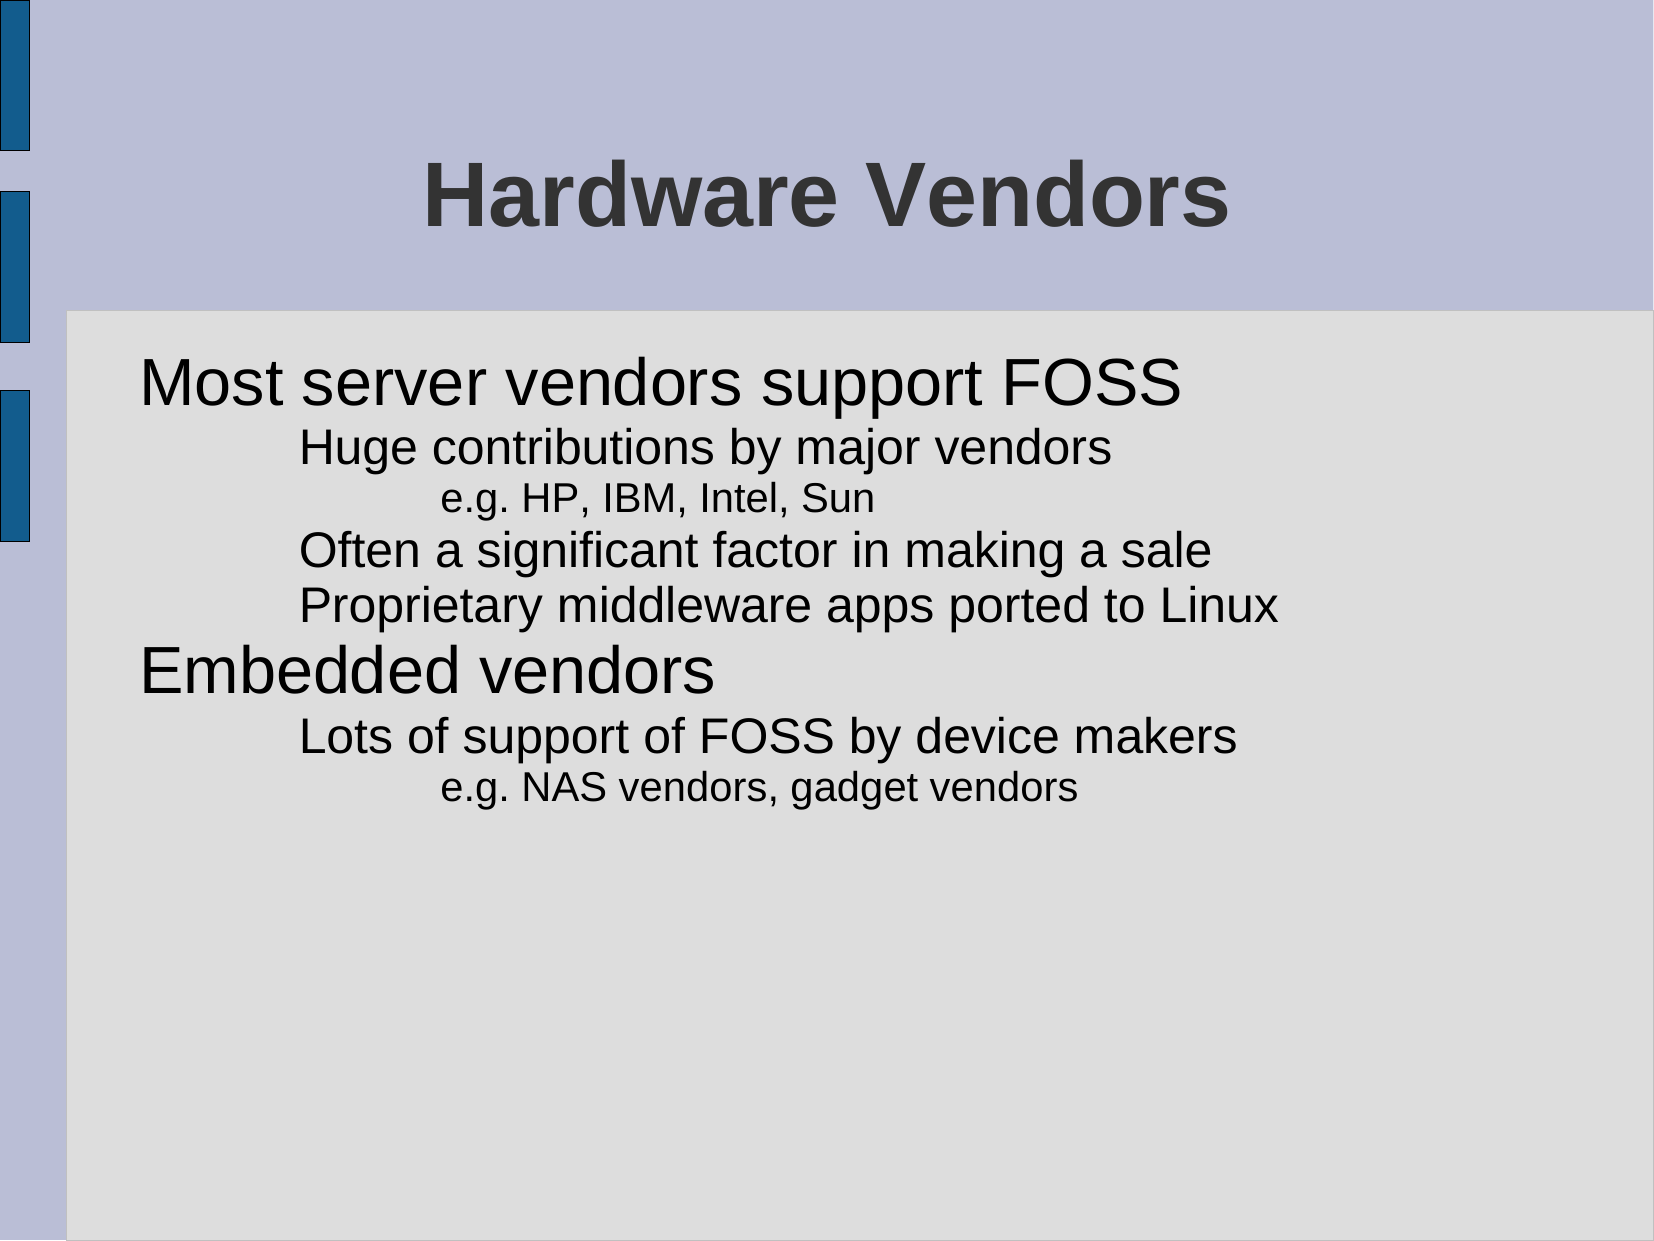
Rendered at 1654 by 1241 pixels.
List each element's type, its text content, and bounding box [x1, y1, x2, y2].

title Hardware Vendors [121, 91, 1534, 299]
list Most server vendors support FOSS Huge contributions by major vendors e.g. HP, IBM, Intel, Sun Often a significant factor in making a sale Proprietary middleware apps ported to Linux Embedded vendors Lots of support of FOSS by device makers e.g. NAS vendors, gadget vendors [121, 344, 1534, 1112]
